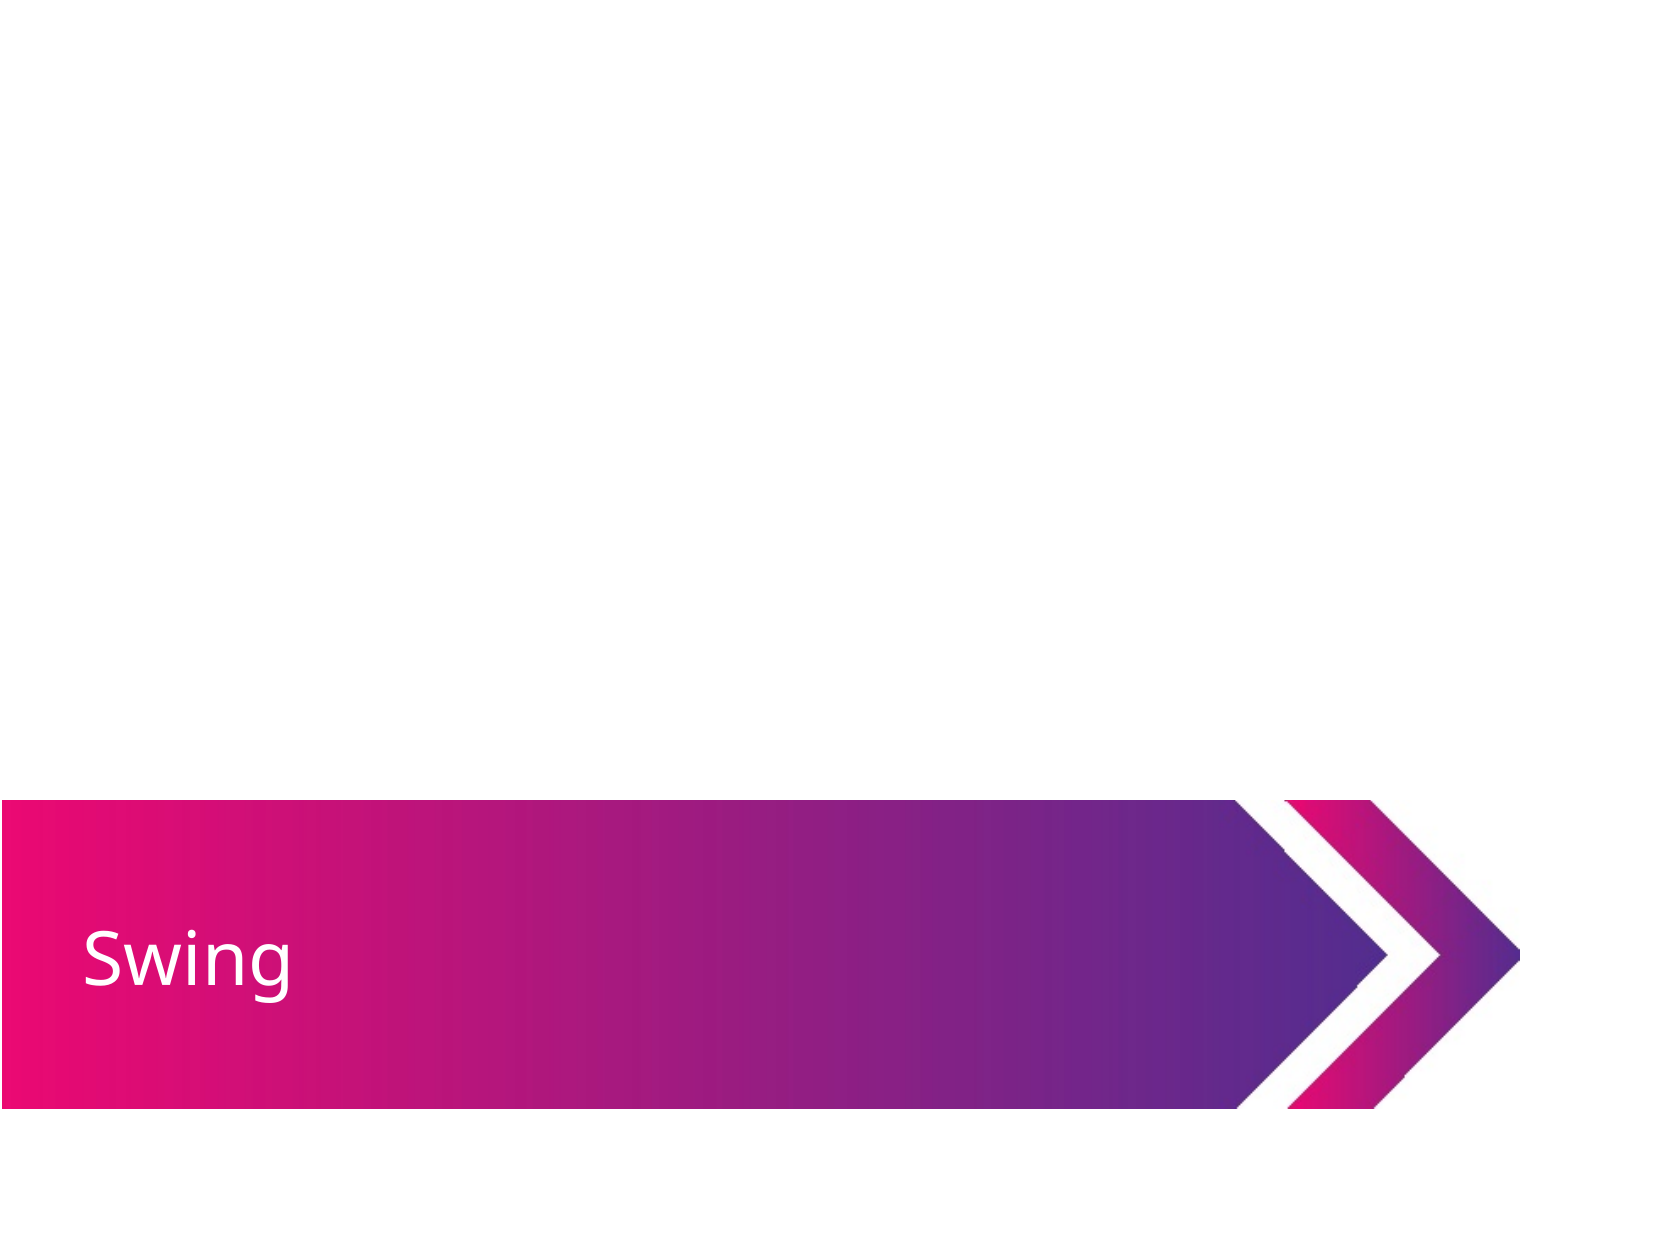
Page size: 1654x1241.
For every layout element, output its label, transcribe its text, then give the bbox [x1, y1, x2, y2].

title Swing [82, 737, 1396, 1175]
picture [1396, 800, 1520, 1109]
picture [2, 800, 82, 1109]
